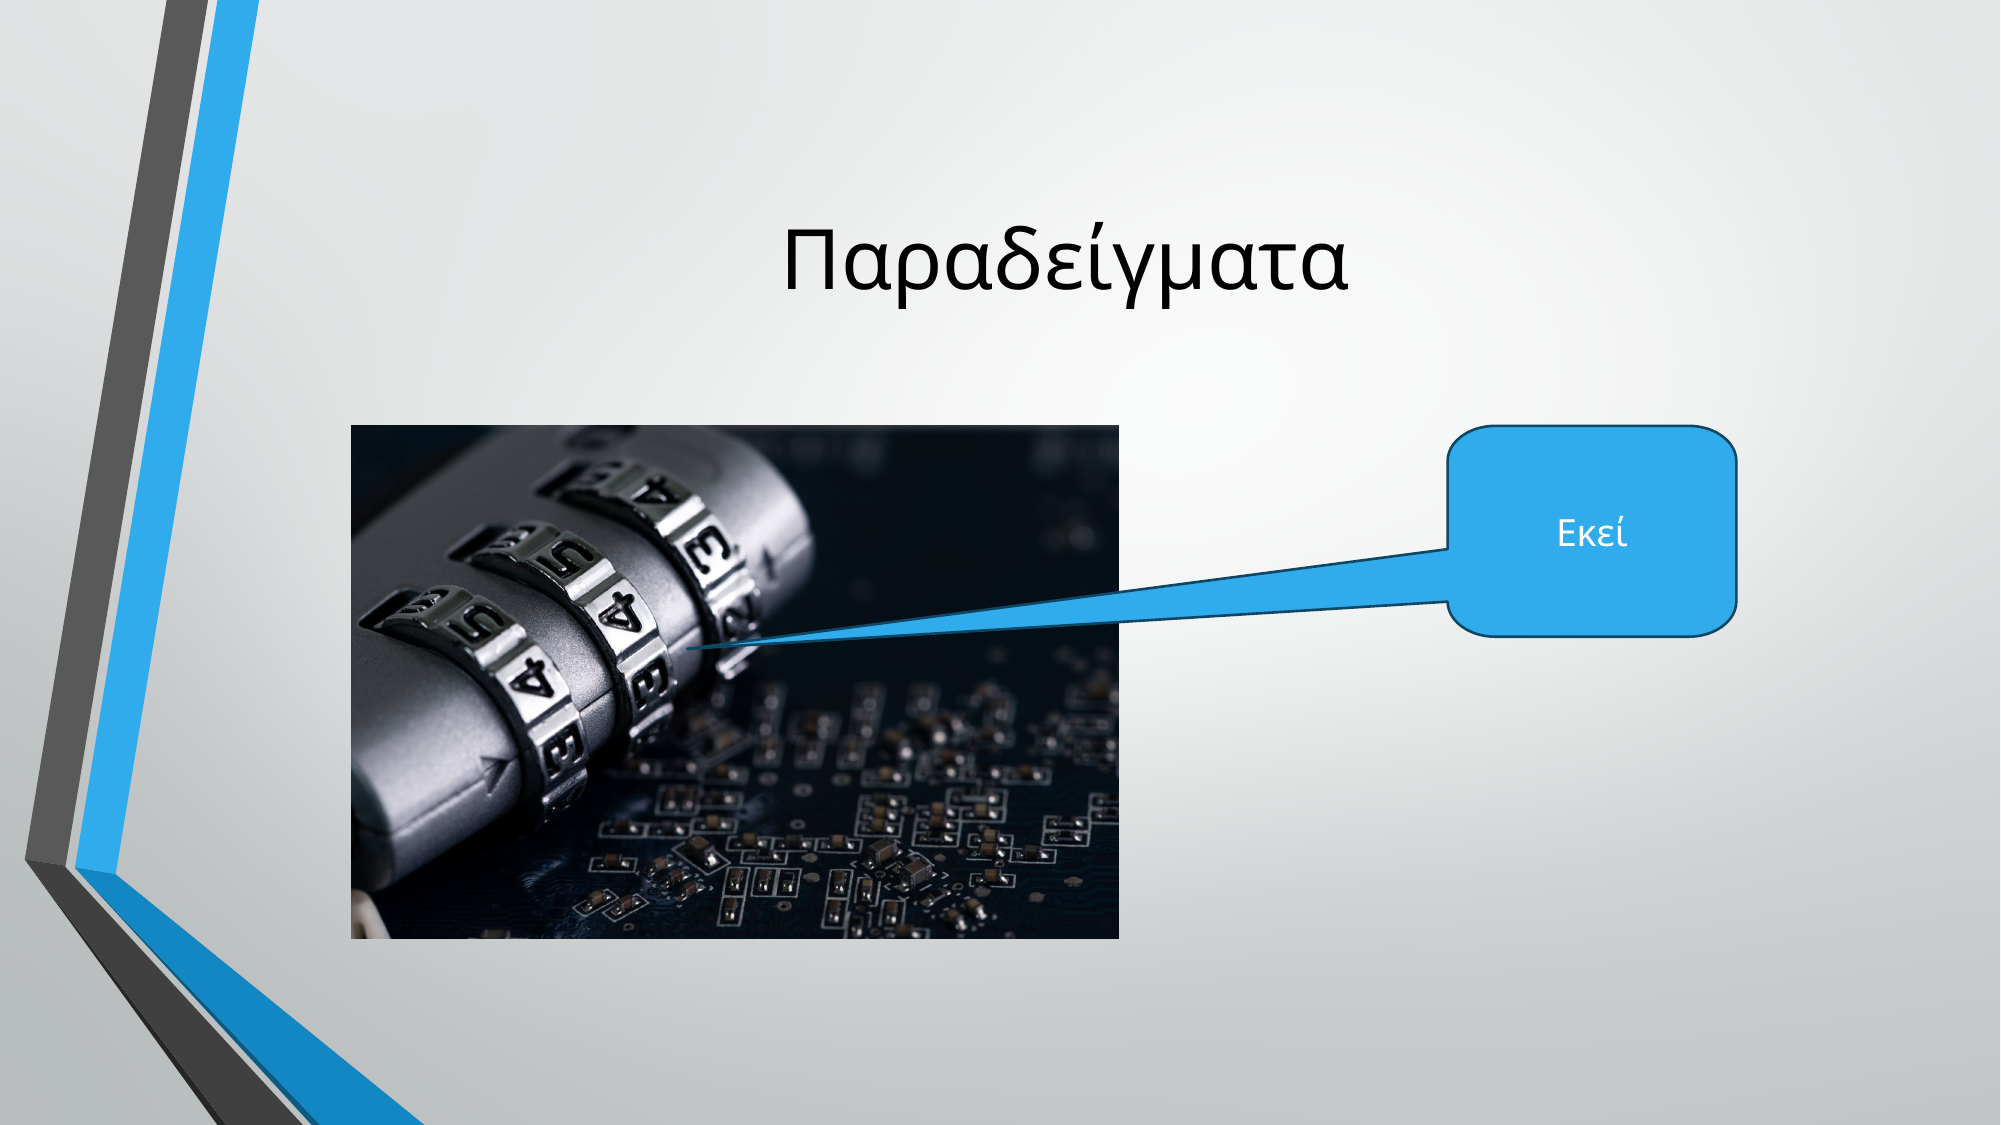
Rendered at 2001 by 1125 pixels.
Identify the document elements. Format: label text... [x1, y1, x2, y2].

text_box Εκεί [686, 425, 1737, 649]
picture [351, 425, 1119, 939]
title Παραδείγματα [243, 112, 1887, 400]
